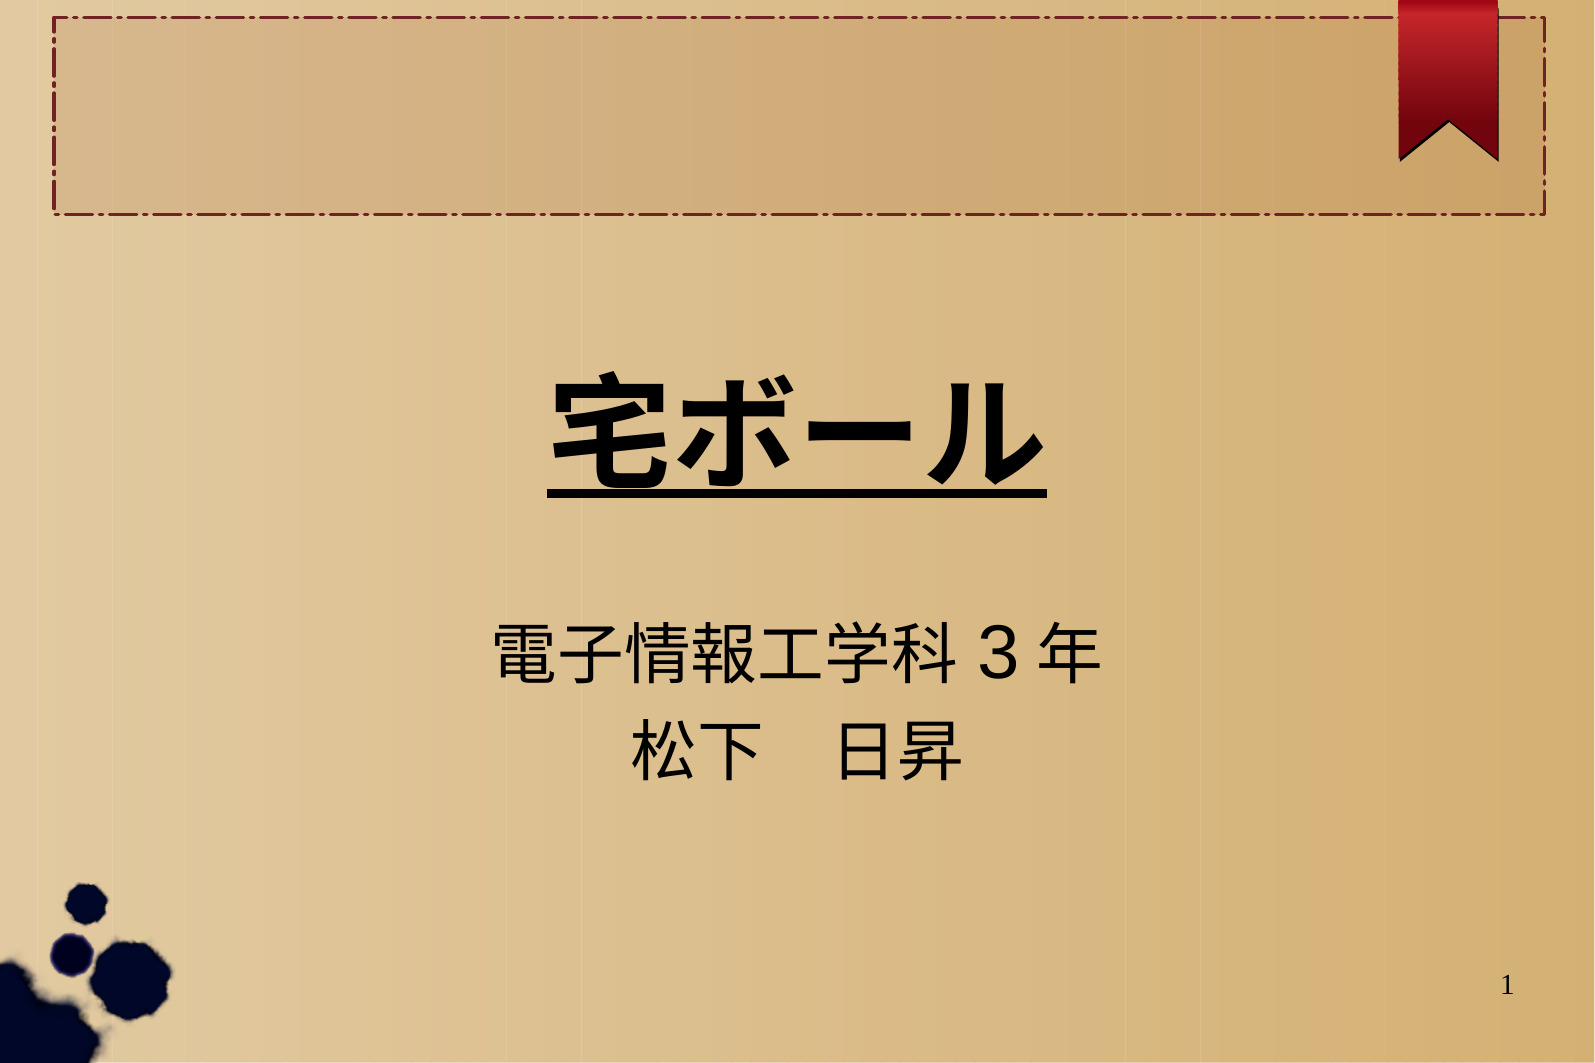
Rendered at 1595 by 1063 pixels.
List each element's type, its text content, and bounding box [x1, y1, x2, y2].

subtitle 宅ボール 電子情報工学科3年 松下 日昇 [79, 256, 1515, 873]
